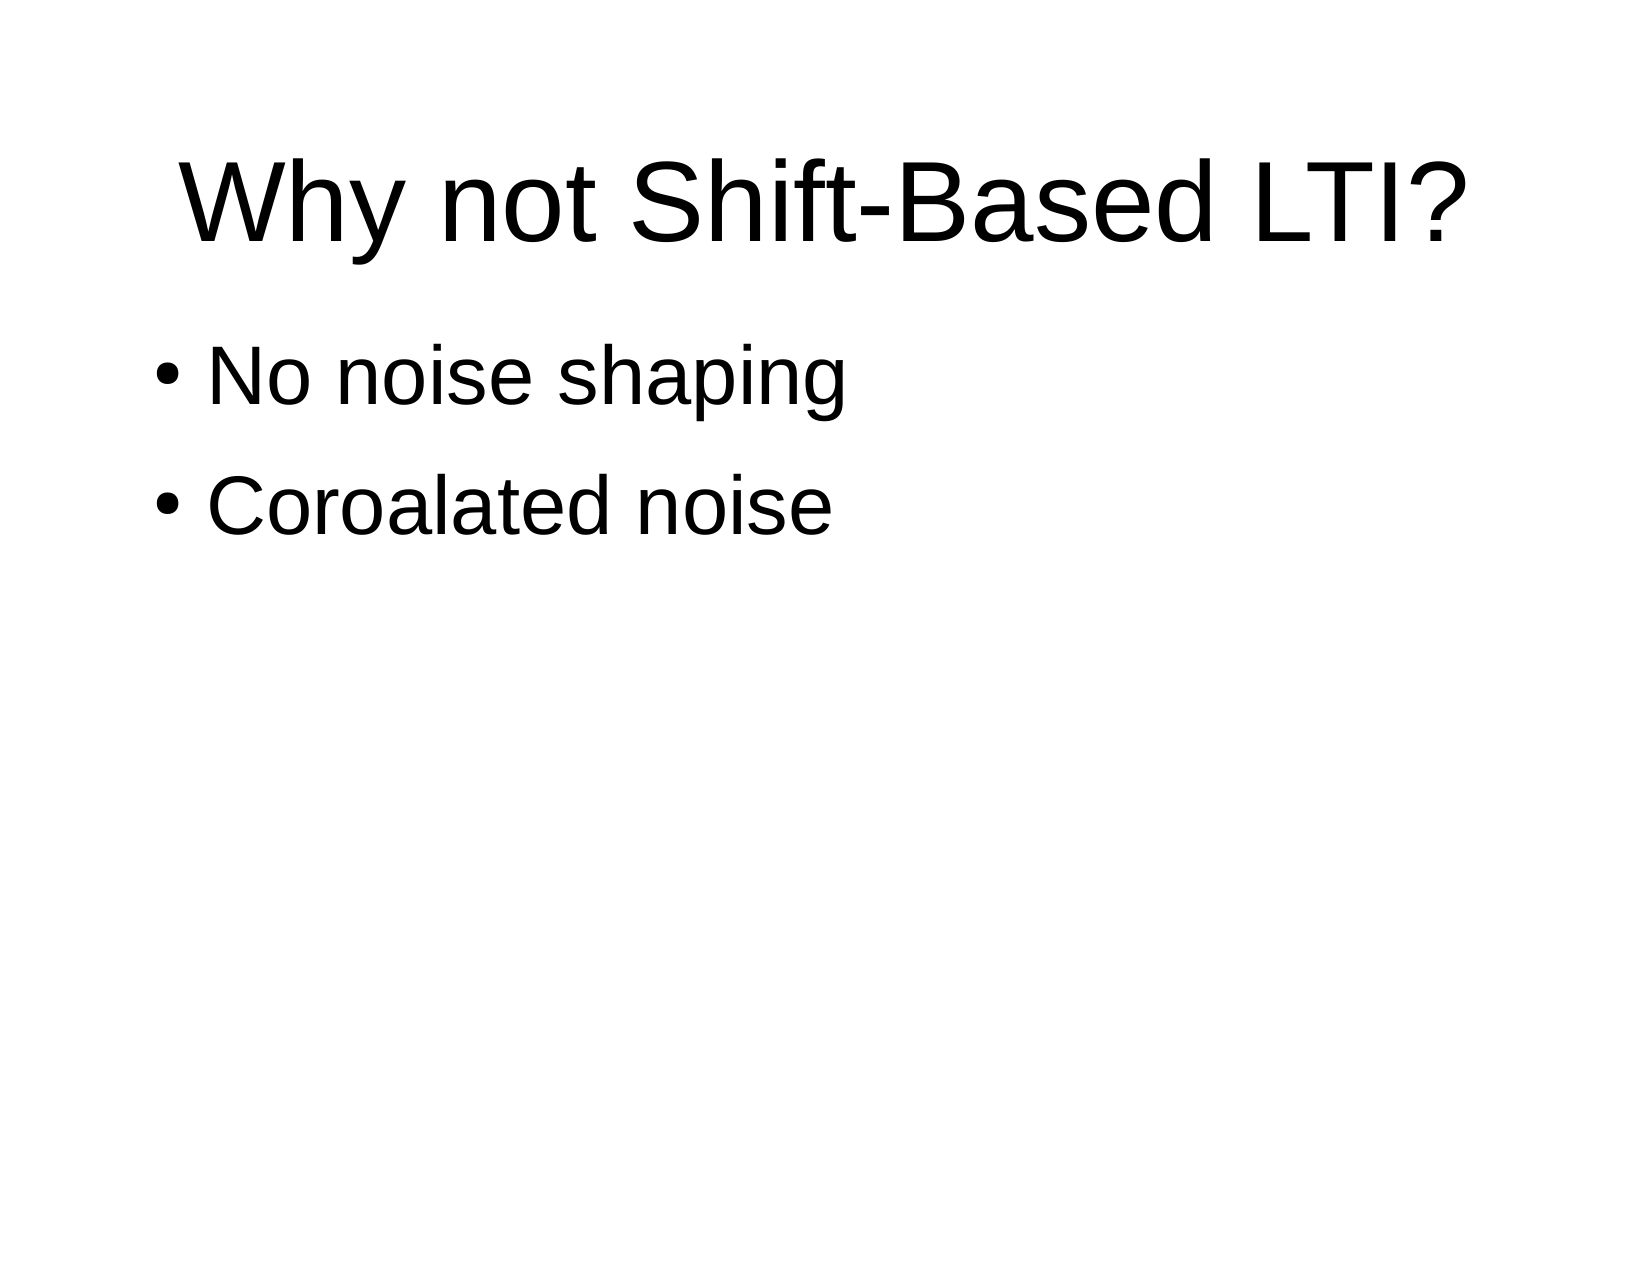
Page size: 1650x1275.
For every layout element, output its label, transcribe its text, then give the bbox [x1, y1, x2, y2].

list No noise shaping Coroalated noise [135, 329, 1515, 1001]
title Why not Shift-Based LTI? [135, 104, 1515, 298]
